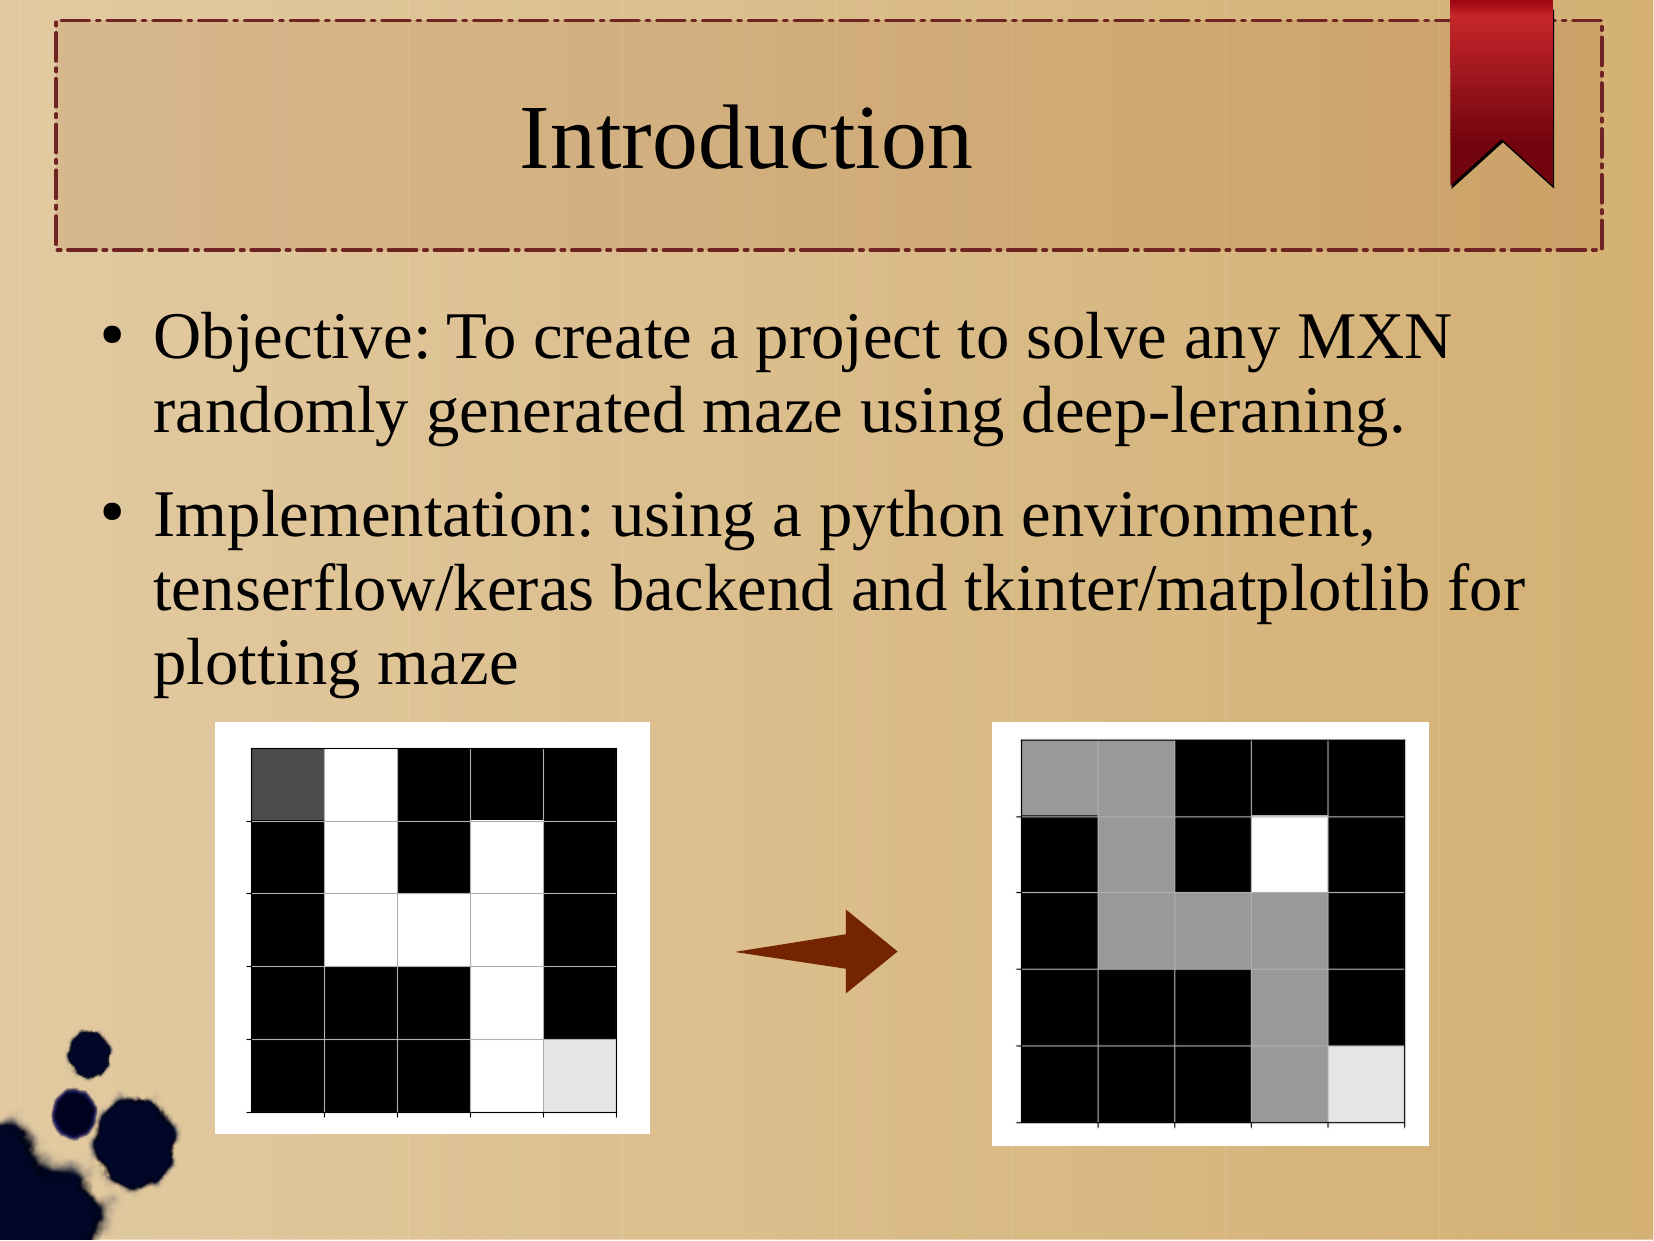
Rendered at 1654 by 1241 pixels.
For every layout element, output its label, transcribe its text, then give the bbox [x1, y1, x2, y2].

list Objective: To create a project to solve any MXN randomly generated maze using deep-leraning. Implementation: using a python environment, tenserflow/keras backend and tkinter/matplotlib for plotting maze [82, 299, 1571, 1019]
picture [215, 722, 650, 1134]
picture [734, 909, 898, 994]
picture [992, 722, 1429, 1146]
title Introduction [82, 47, 1412, 229]
